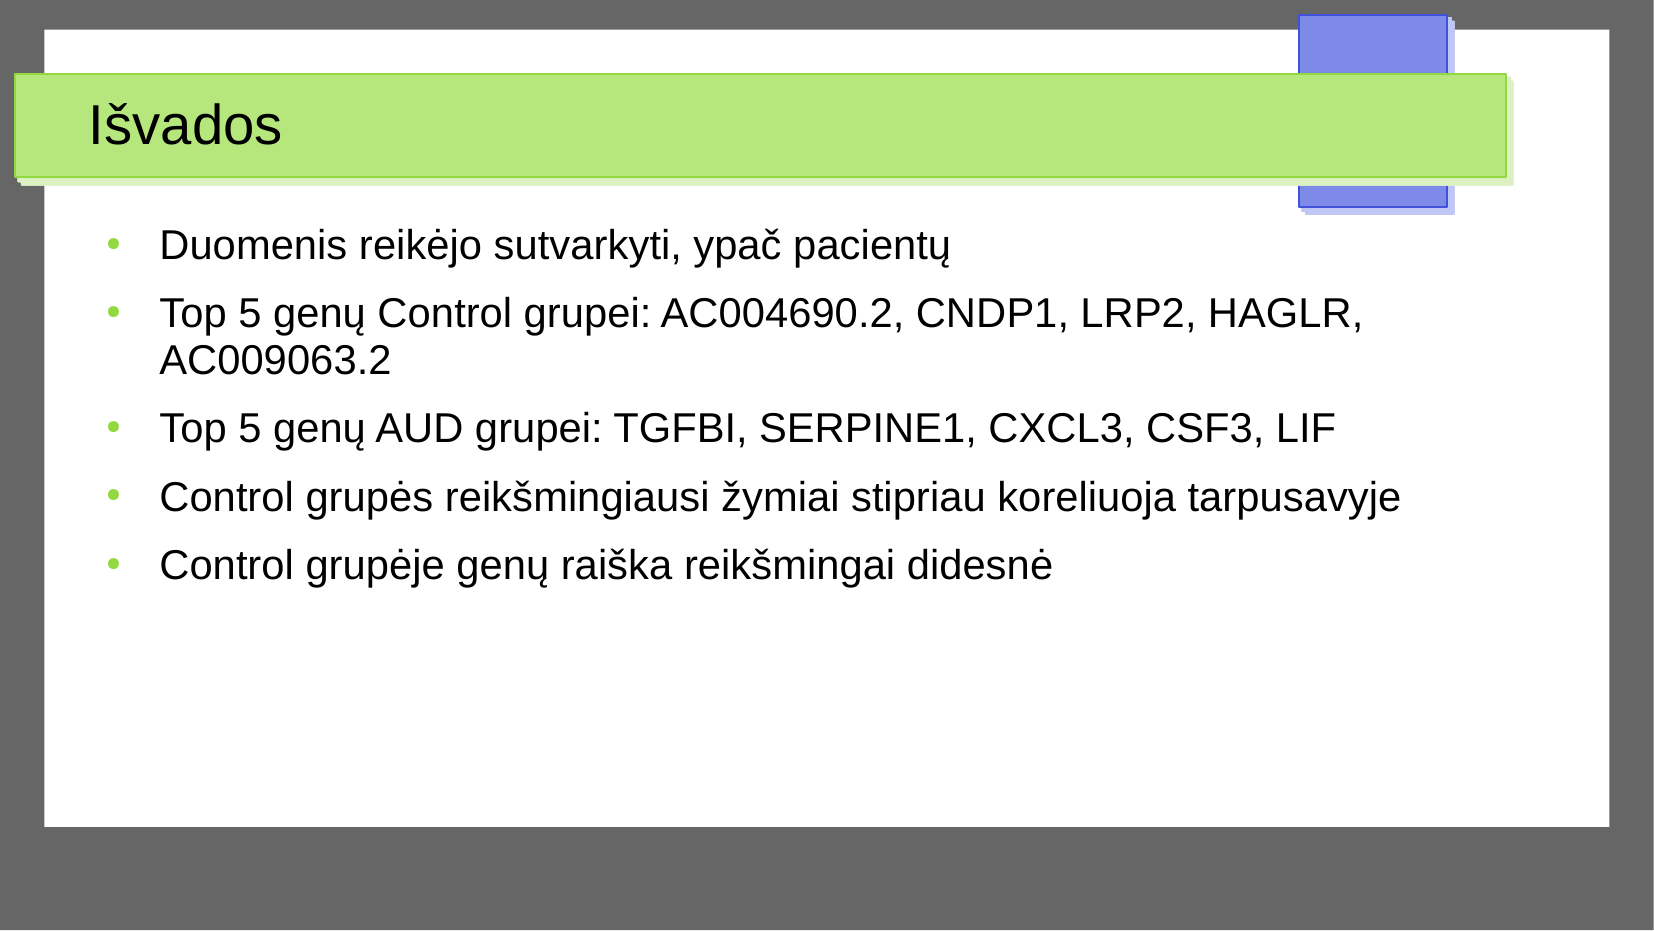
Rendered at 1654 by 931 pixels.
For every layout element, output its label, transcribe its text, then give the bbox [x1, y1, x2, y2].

list Duomenis reikėjo sutvarkyti, ypač pacientų Top 5 genų Control grupei: AC004690.2, CNDP1, LRP2, HAGLR, AC009063.2 Top 5 genų AUD grupei: TGFBI, SERPINE1, CXCL3, CSF3, LIF Control grupės reikšmingiausi žymiai stipriau koreliuoja tarpusavyje Control grupėje genų raiška reikšmingai didesnė [88, 221, 1565, 813]
title Išvados [88, 73, 1506, 178]
